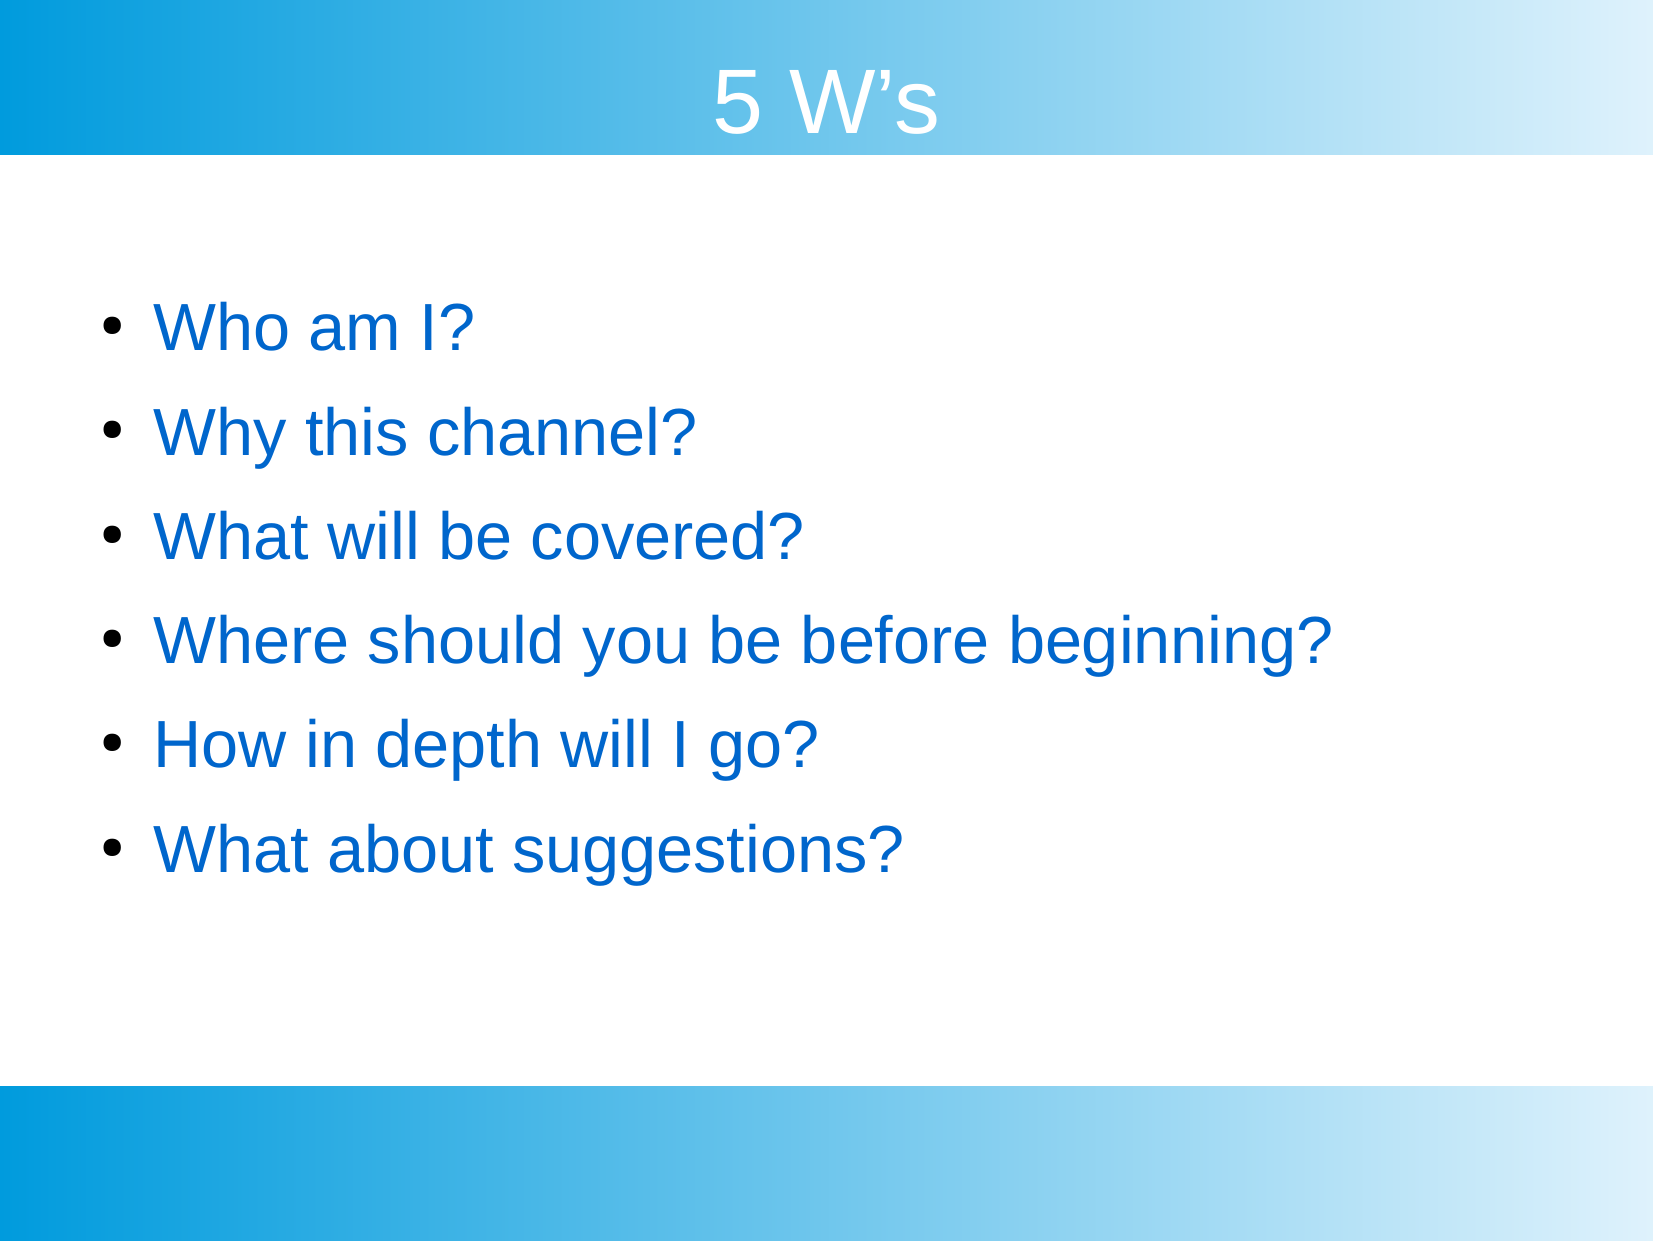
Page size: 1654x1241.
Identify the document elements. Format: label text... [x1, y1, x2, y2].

title 5 W’s [82, 49, 1571, 155]
list Who am I? Why this channel? What will be covered? Where should you be before beginning? How in depth will I go? What about suggestions? [82, 290, 1571, 1010]
